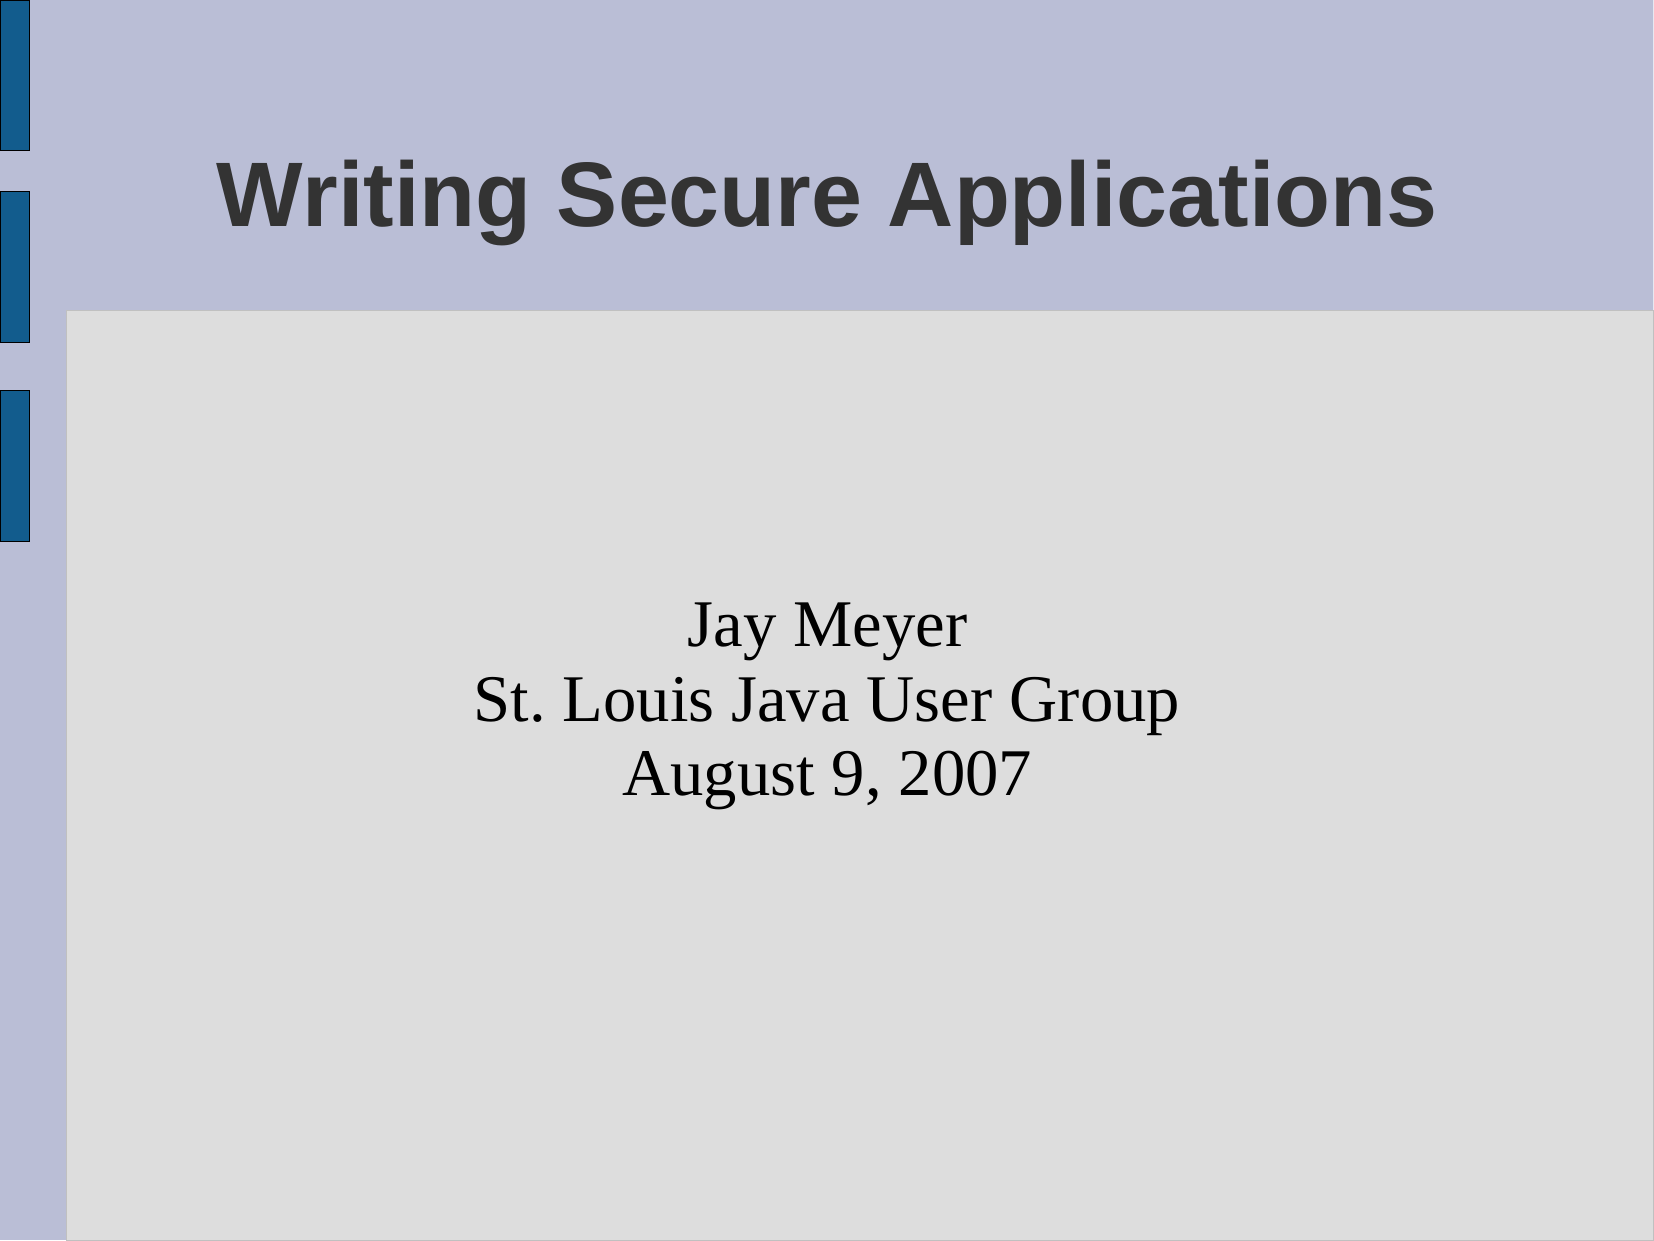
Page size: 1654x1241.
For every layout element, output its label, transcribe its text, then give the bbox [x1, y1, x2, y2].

title Writing Secure Applications [121, 91, 1534, 299]
subtitle Jay Meyer St. Louis Java User Group August 9, 2007 [121, 344, 1534, 1127]
